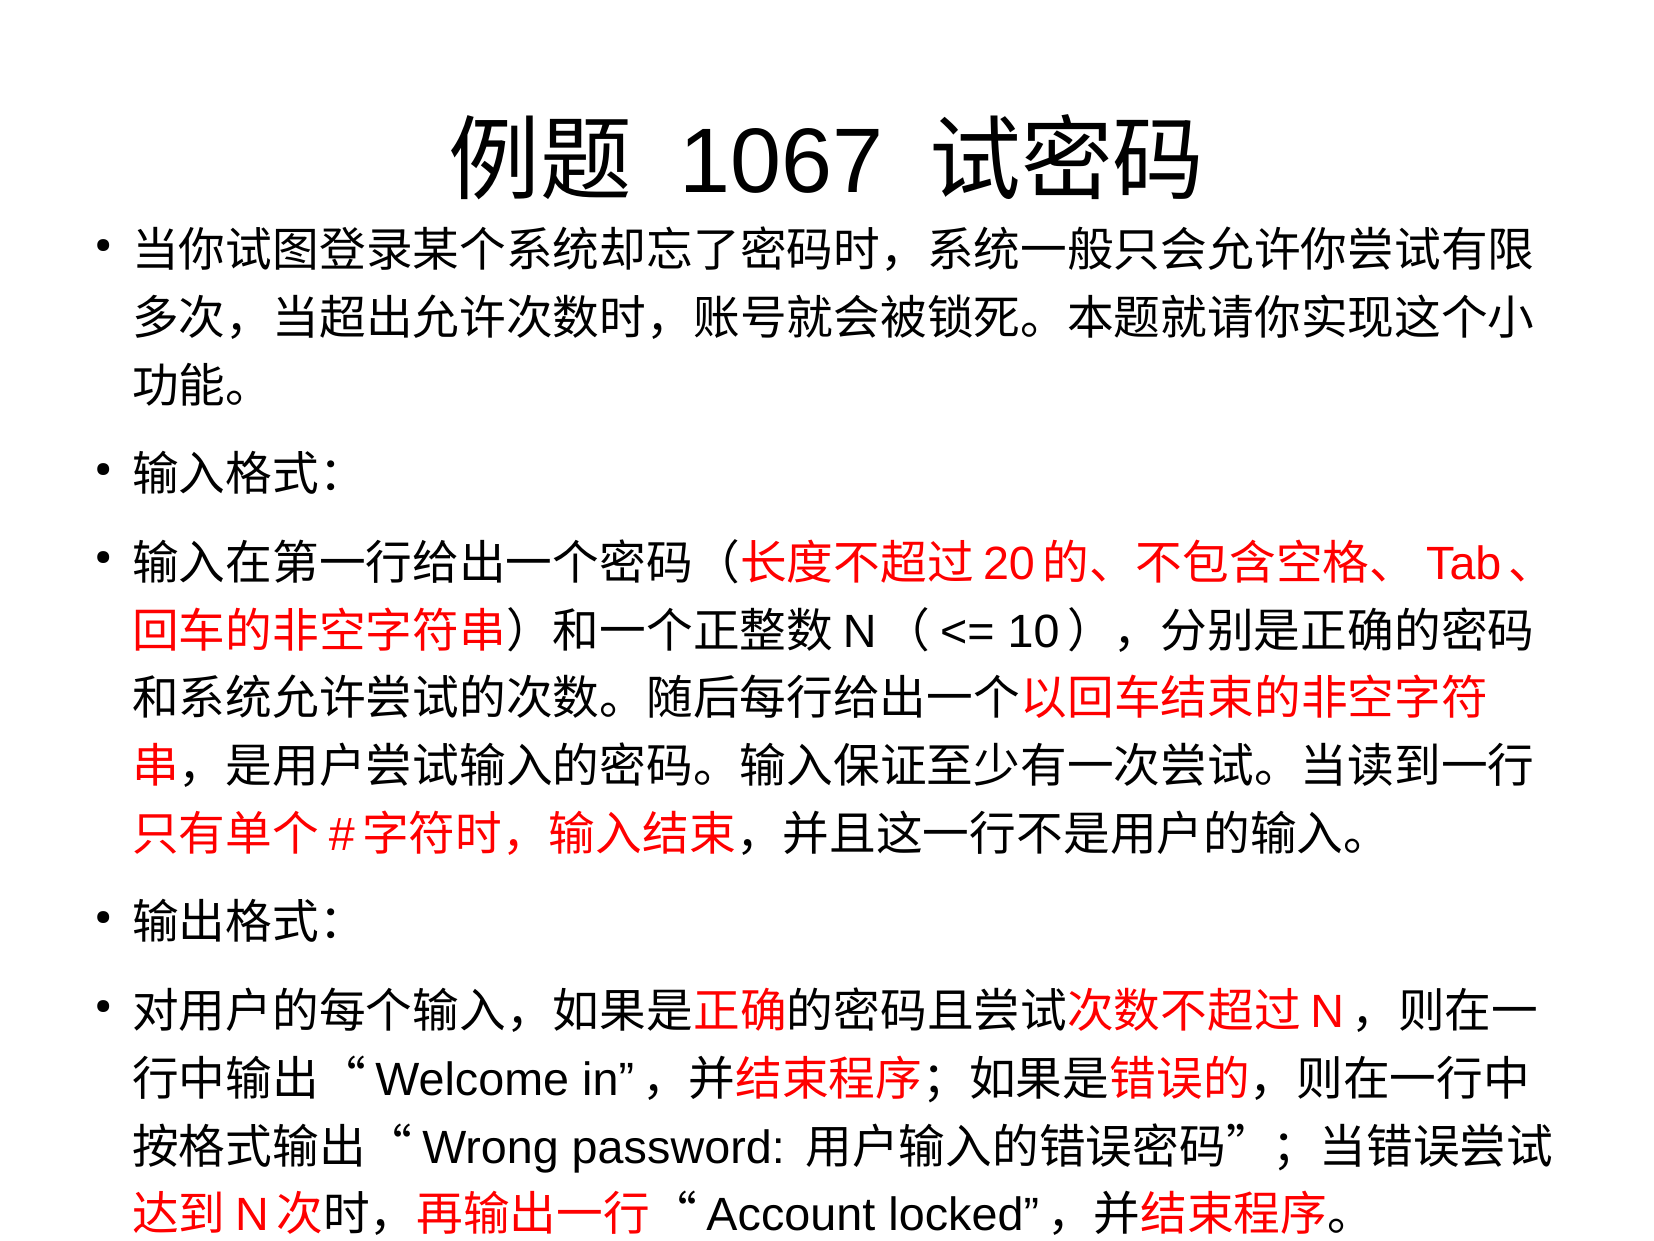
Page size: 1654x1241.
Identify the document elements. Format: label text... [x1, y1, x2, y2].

title 例题 1067 试密码 [82, 49, 1571, 212]
list 当你试图登录某个系统却忘了密码时，系统一般只会允许你尝试有限多次，当超出允许次数时，账号就会被锁死。本题就请你实现这个小功能。 输入格式： 输入在第一行给出一个密码（长度不超过20的、不包含空格、Tab、回车的非空字符串）和一个正整数N（<= 10），分别是正确的密码和系统允许尝试的次数。随后每行给出一个以回车结束的非空字符串，是用户尝试输入的密码。输入保证至少有一次尝试。当读到一行只有单个#字符时，输入结束，并且这一行不是用户的输入。 输出格式： 对用户的每个输入，如果是正确的密码且尝试次数不超过N，则在一行中输出“Welcome in”，并结束程序；如果是错误的，则在一行中按格式输出“Wrong password: 用户输入的错误密码”；当错误尝试达到N次时，再输出一行“Account locked”，并结束程序。 [82, 212, 1571, 1241]
